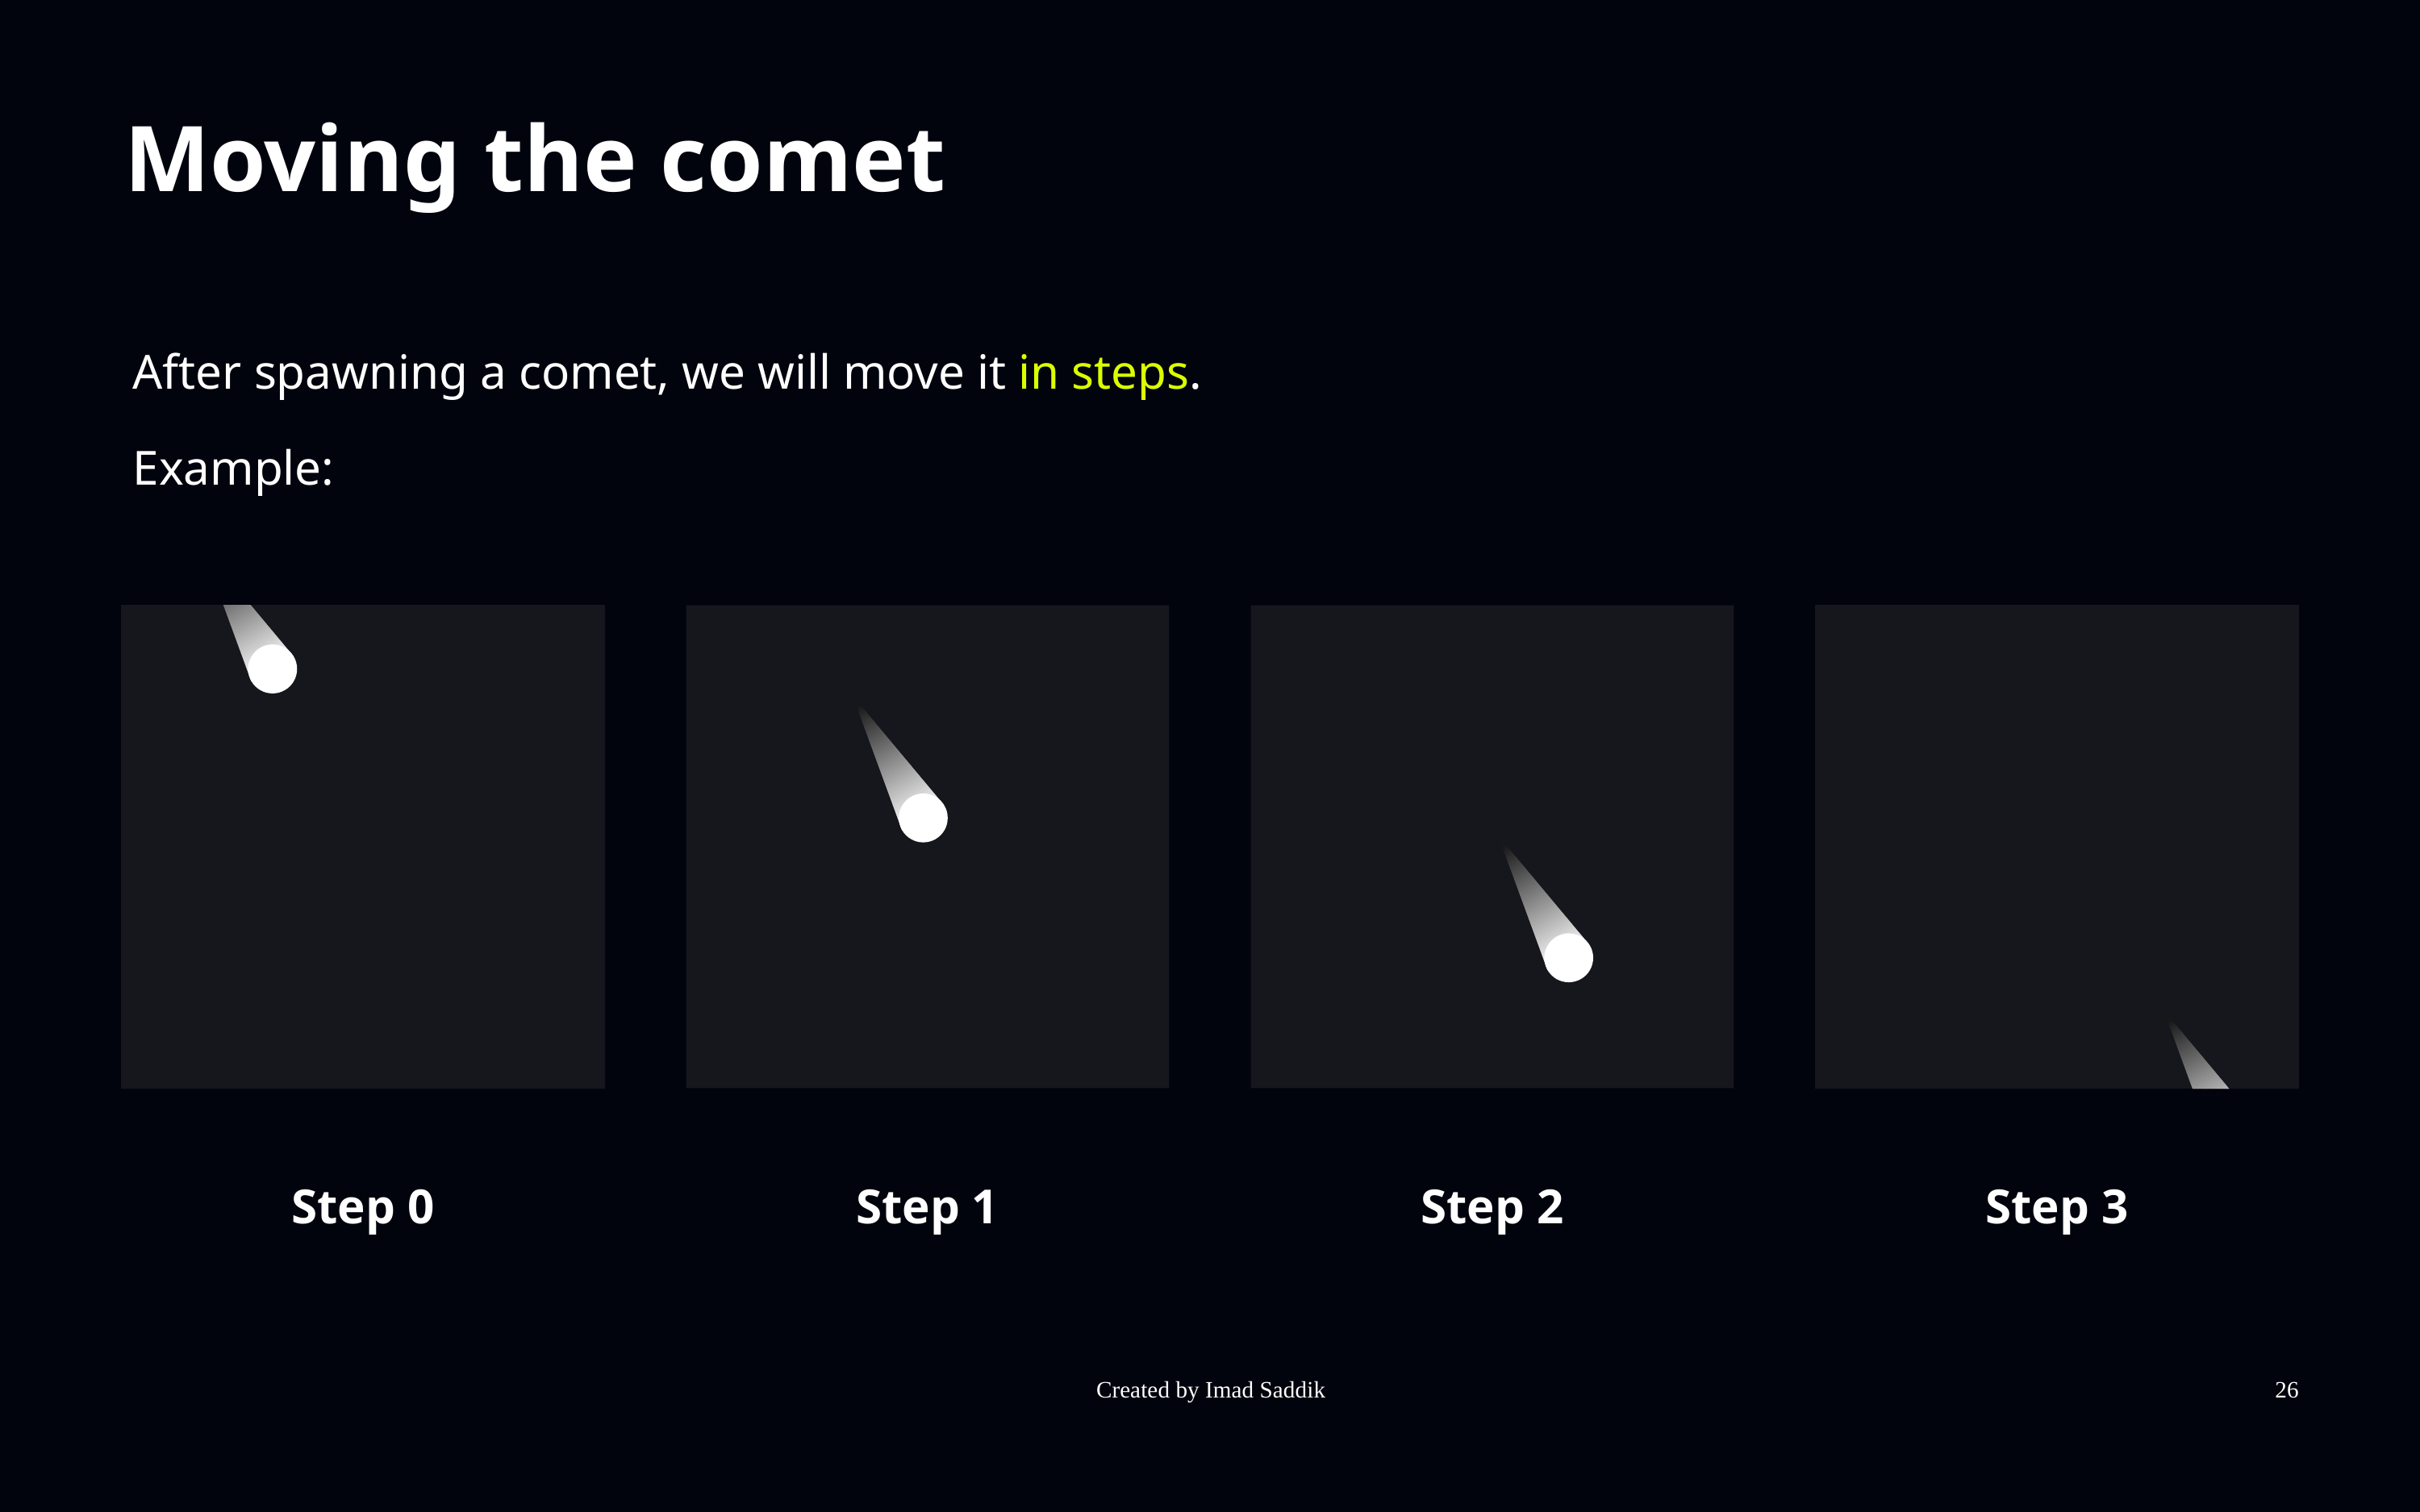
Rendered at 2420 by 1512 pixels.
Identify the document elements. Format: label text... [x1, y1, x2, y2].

picture [121, 605, 606, 1089]
text_box Step 1 [731, 1142, 1124, 1268]
text_box Step 0 [166, 1171, 560, 1240]
picture [1250, 605, 1735, 1089]
text_box After spawning a comet, we will move it in steps. Example: [121, 301, 1701, 606]
text_box Step 3 [1860, 1171, 2254, 1240]
text_box Moving the comet [112, 61, 1411, 251]
picture [685, 605, 1170, 1089]
picture [1815, 605, 2300, 1089]
text_box Step 2 [1296, 1171, 1689, 1240]
